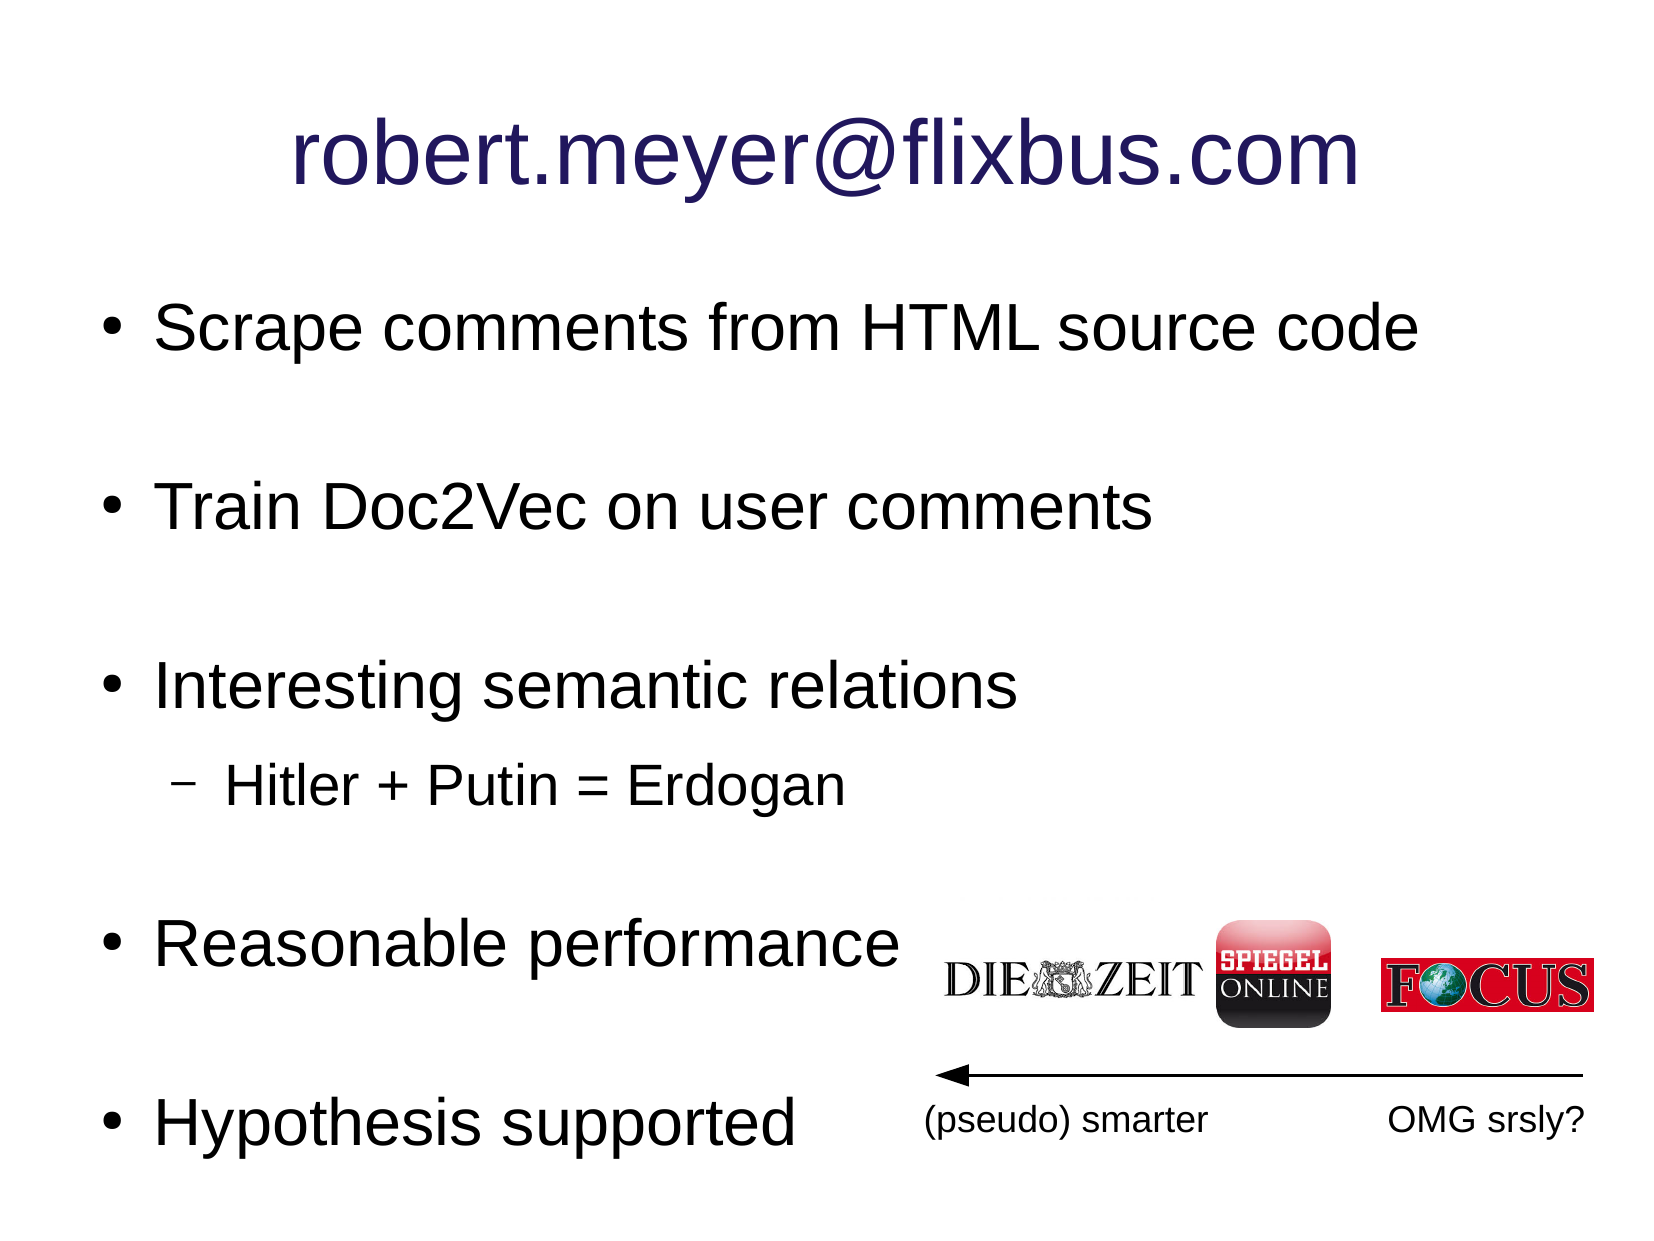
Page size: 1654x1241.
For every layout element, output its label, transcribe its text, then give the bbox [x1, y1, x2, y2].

text_box (pseudo) smarter OMG srsly? [909, 1083, 1619, 1201]
list Scrape comments from HTML source code Train Doc2Vec on user comments Interesting semantic relations Hitler + Putin = Erdogan Reasonable performance of ML classifier Hypothesis supported [82, 290, 1571, 1241]
title robert.meyer@flixbus.com [82, 49, 1571, 257]
text_box [933, 897, 1607, 1083]
picture [1381, 958, 1594, 1013]
picture [921, 897, 1331, 1060]
